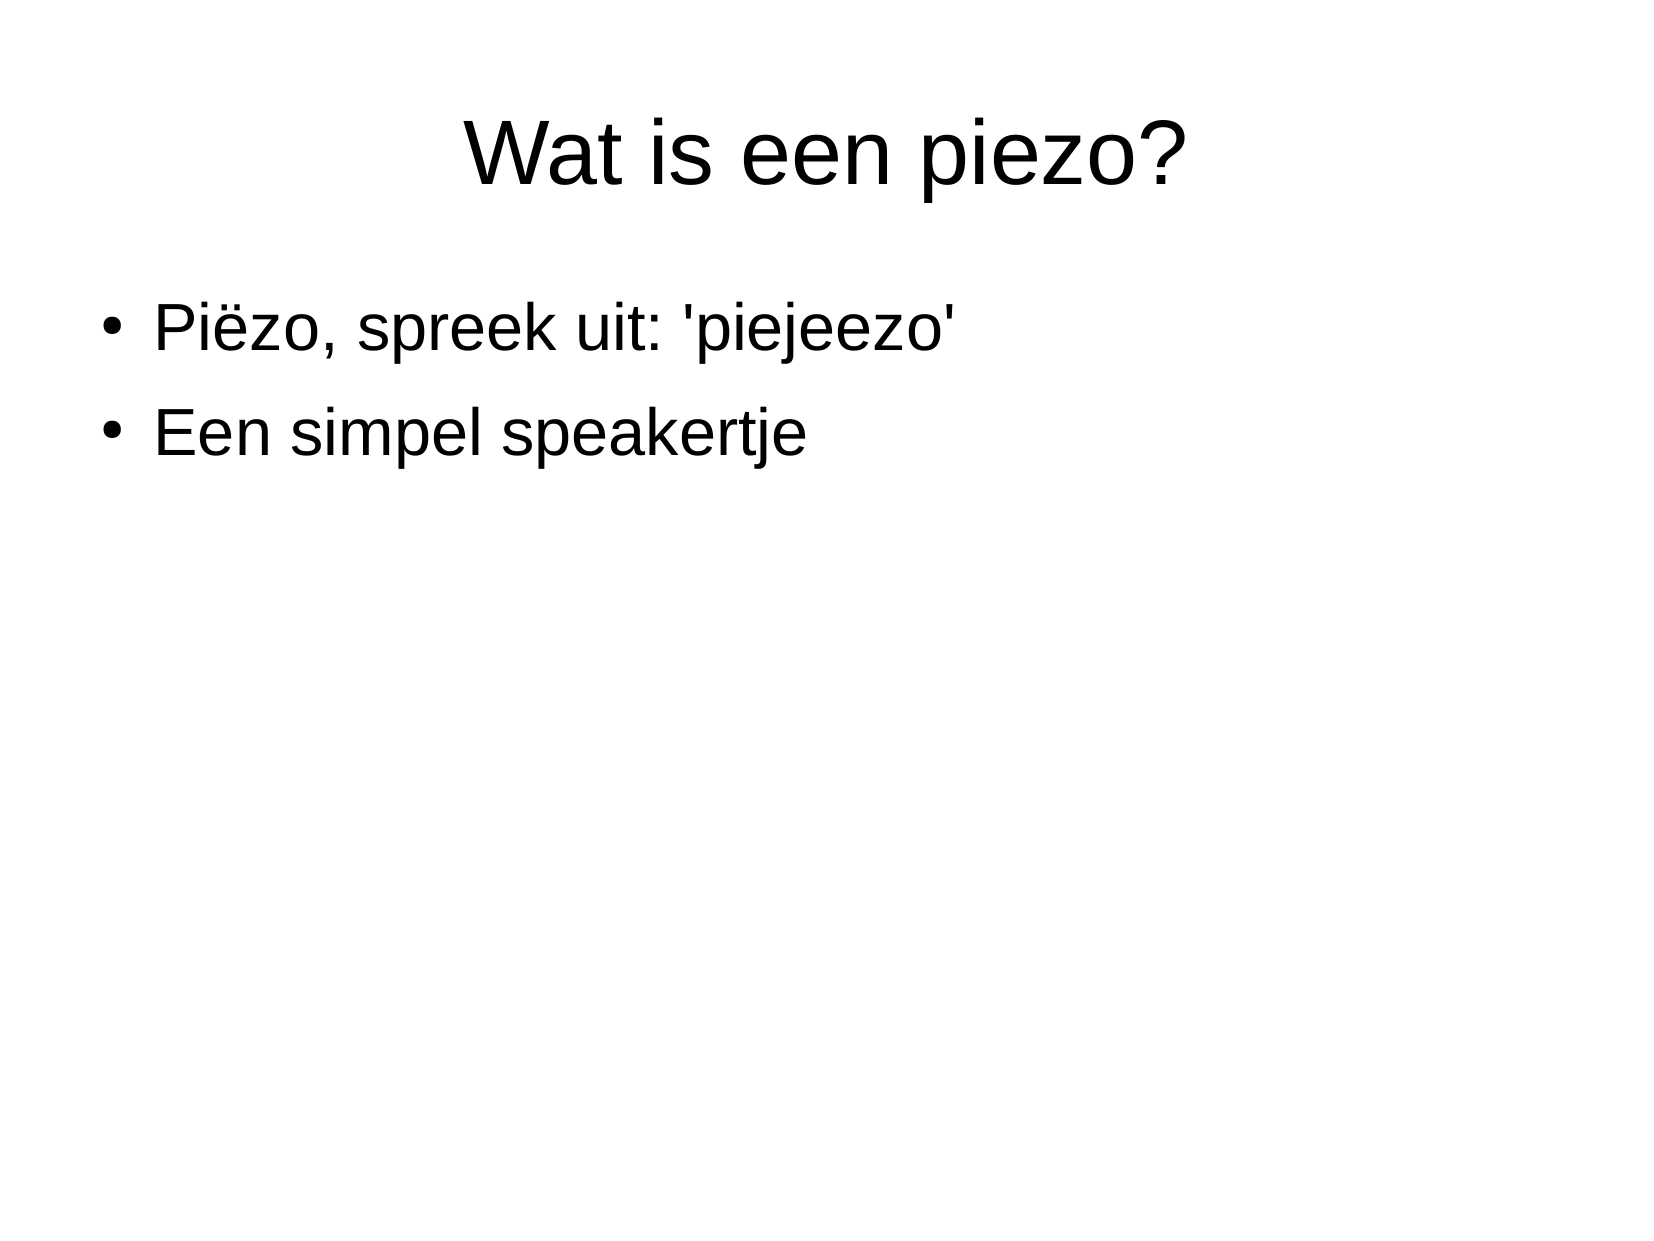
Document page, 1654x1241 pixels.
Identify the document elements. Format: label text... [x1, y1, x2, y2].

list Piëzo, spreek uit: 'piejeezo' Een simpel speakertje [82, 290, 1571, 1010]
title Wat is een piezo? [82, 49, 1571, 257]
